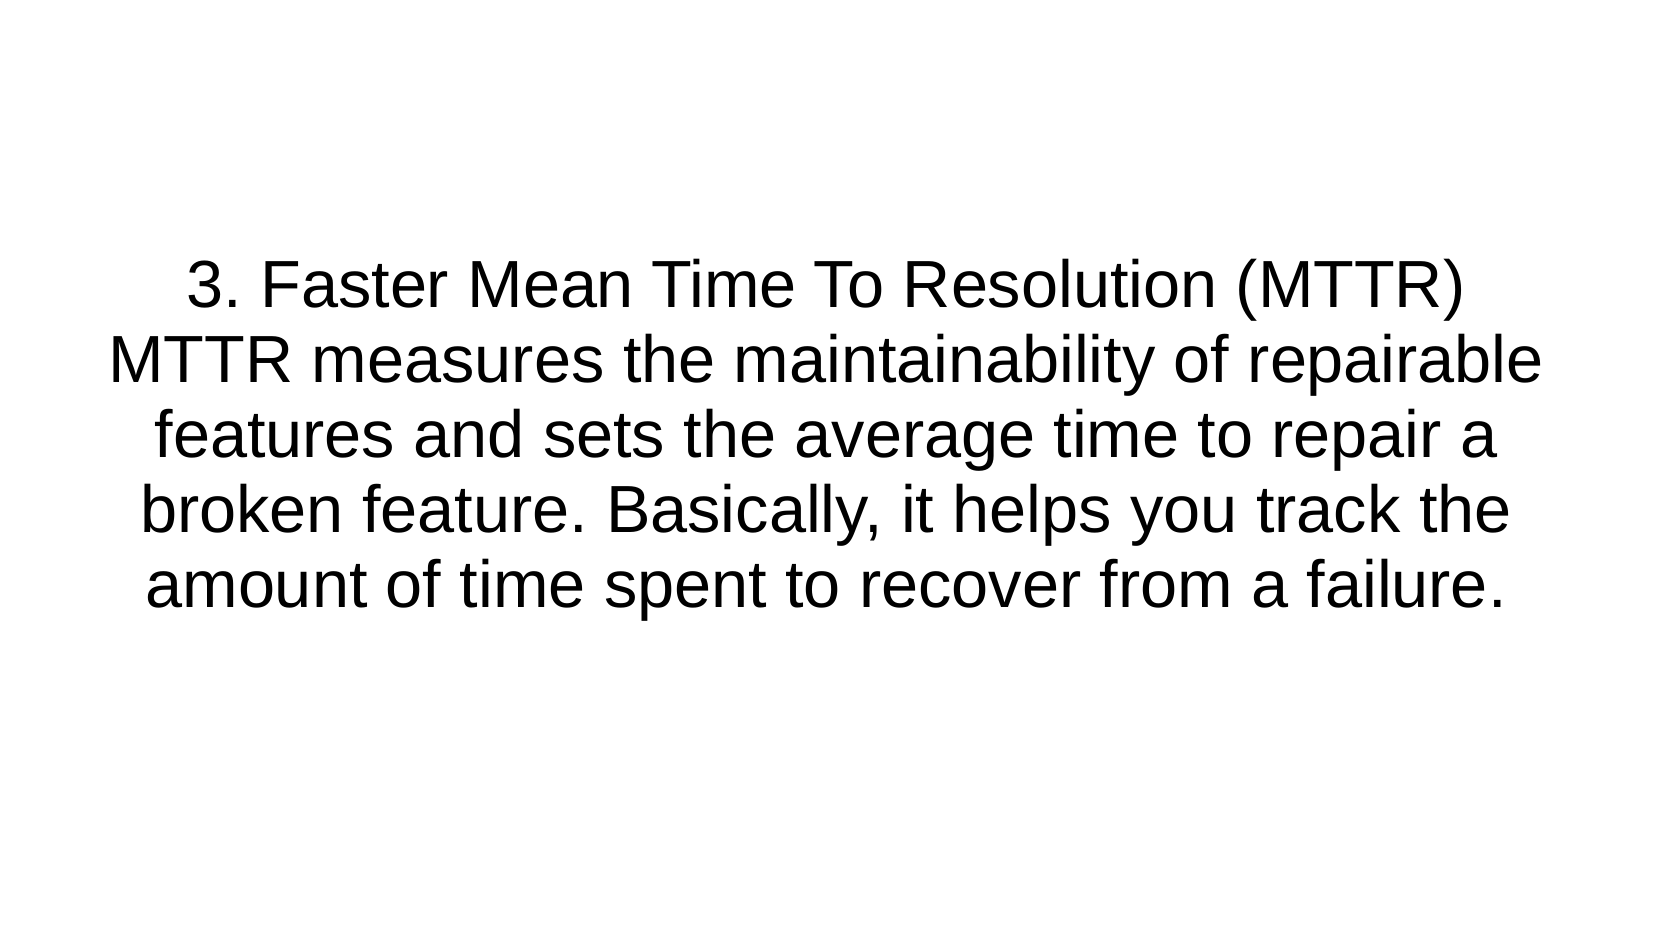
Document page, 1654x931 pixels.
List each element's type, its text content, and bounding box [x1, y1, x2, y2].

subtitle 3. Faster Mean Time To Resolution (MTTR) MTTR measures the maintainability of repairable features and sets the average time to repair a broken feature. Basically, it helps you track the amount of time spent to recover from a failure. [82, 37, 1571, 757]
